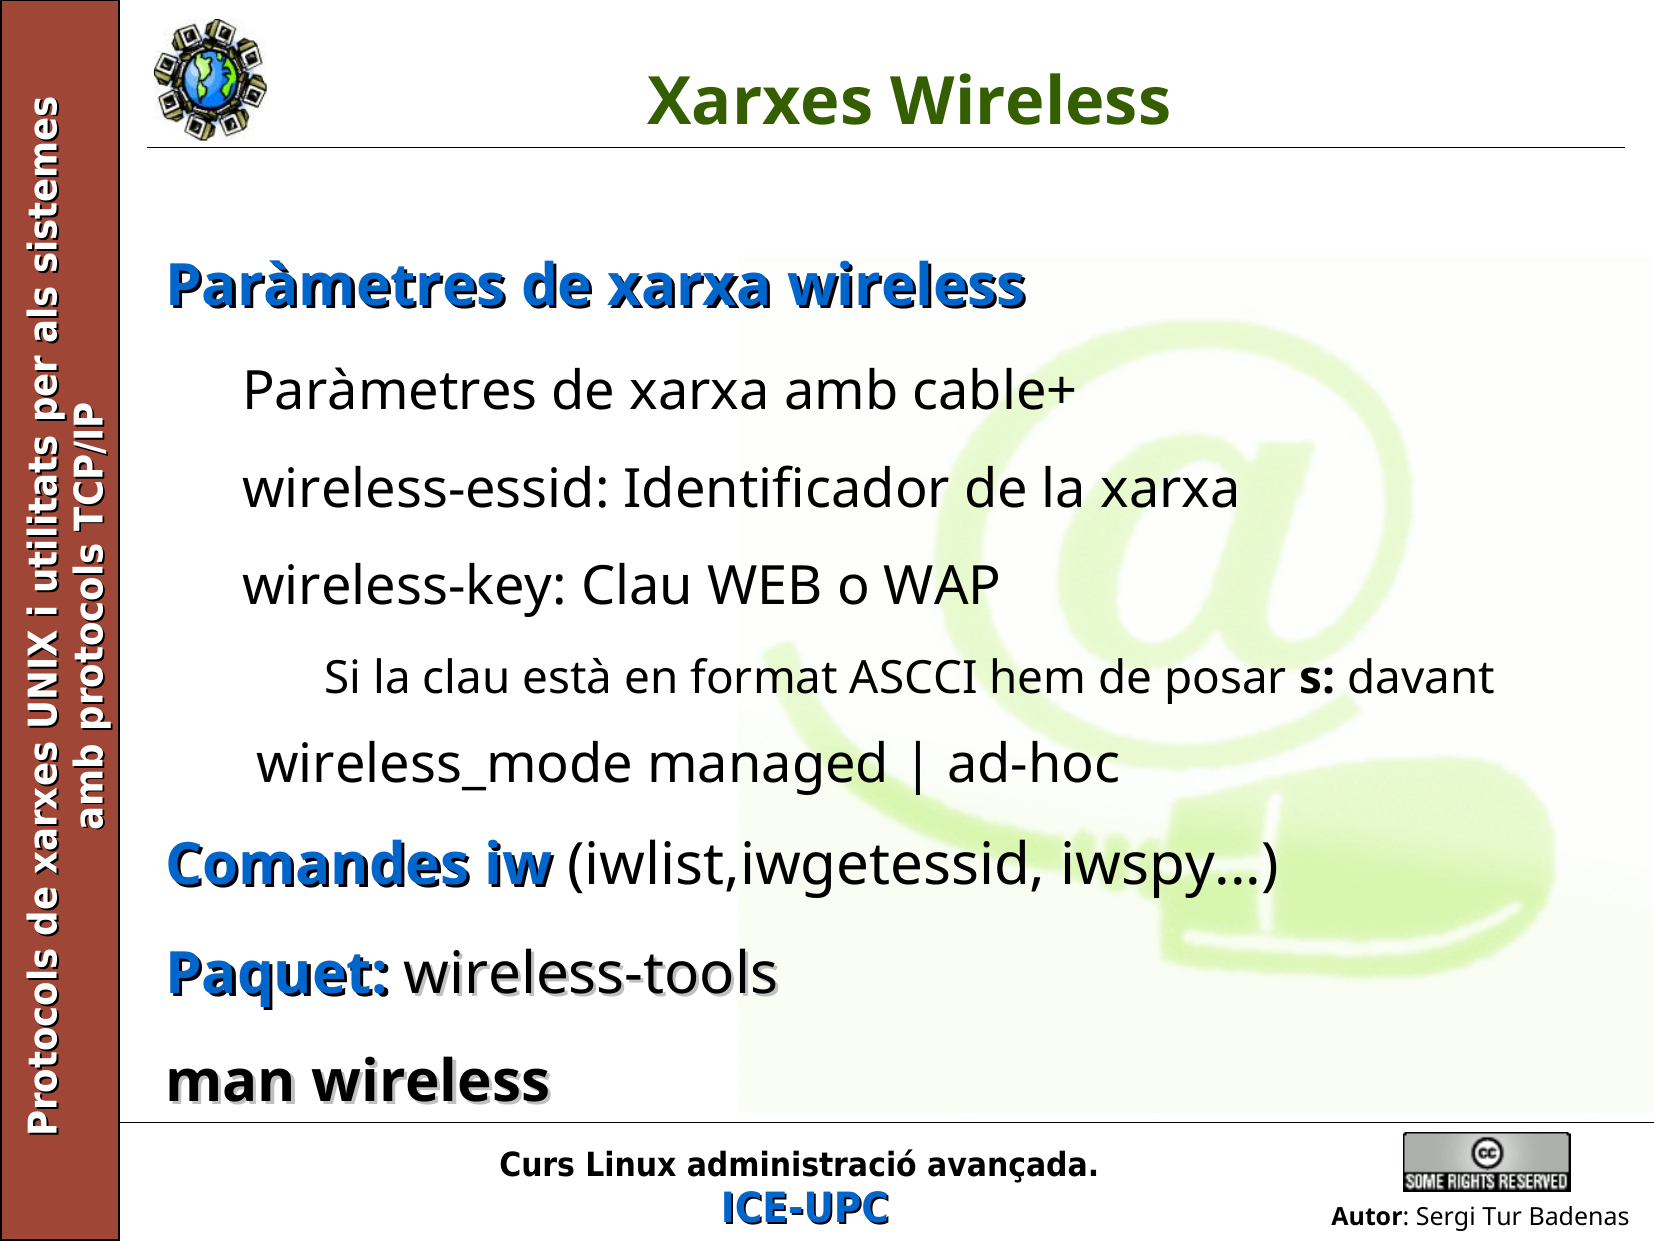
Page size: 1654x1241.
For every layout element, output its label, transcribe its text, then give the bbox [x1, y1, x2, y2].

picture [154, 19, 268, 142]
picture [1403, 1132, 1571, 1192]
list Paràmetres de xarxa wireless Paràmetres de xarxa amb cable+ wireless-essid: Identificador de la xarxa wireless-key: Clau WEB o WAP Si la clau està en format ASCCI hem de posar s: davant wireless_mode managed | ad-hoc Comandes iw (iwlist,iwgetessid, iwspy...) Paquet: wireless-tools man wireless [147, 242, 1636, 1093]
picture [738, 252, 1654, 1113]
title Xarxes Wireless [165, 49, 1654, 148]
